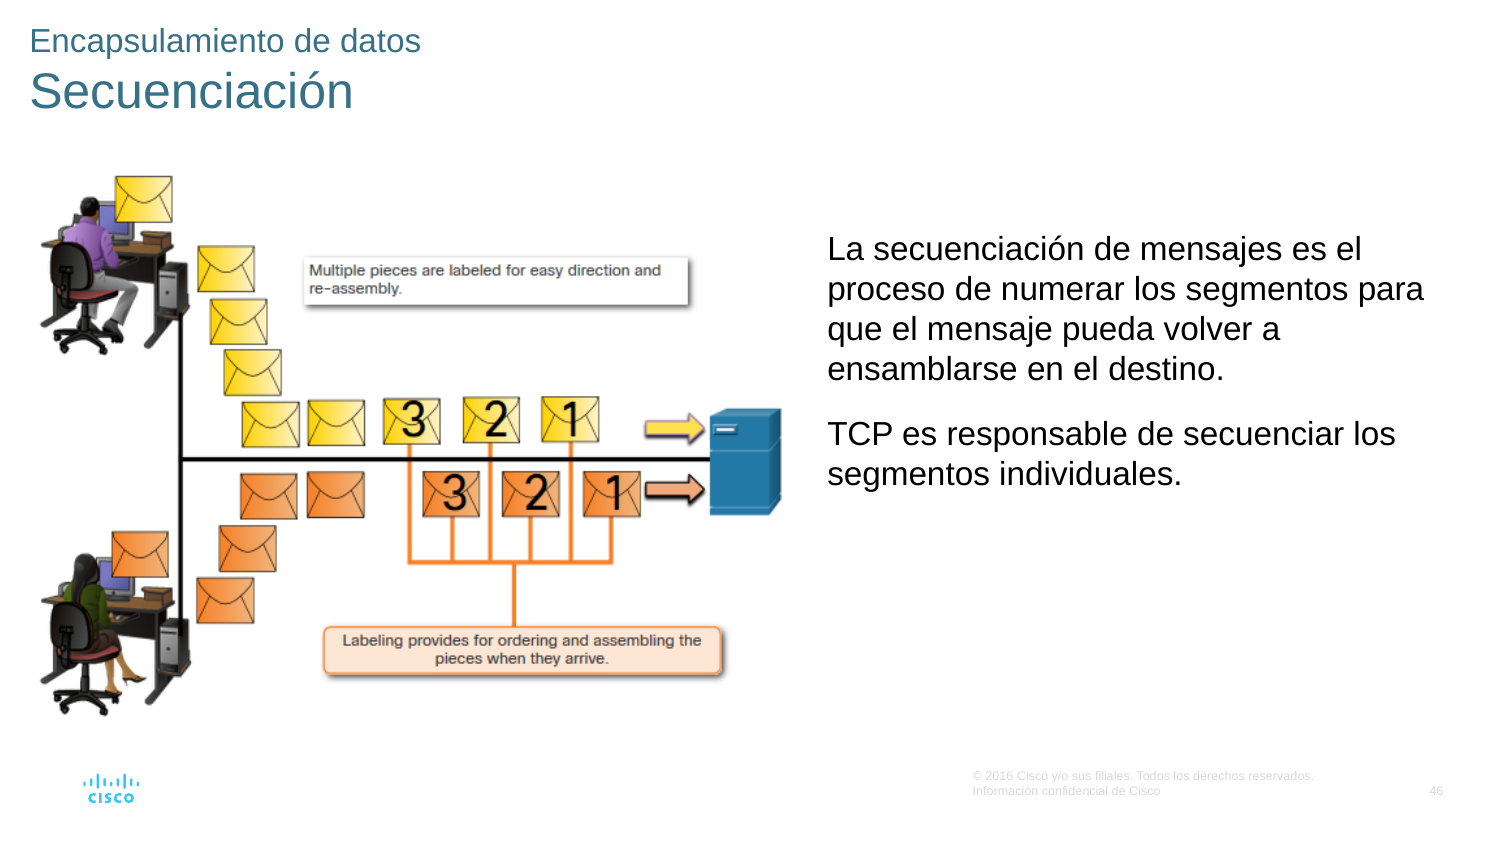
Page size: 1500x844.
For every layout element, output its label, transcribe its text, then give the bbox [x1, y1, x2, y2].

list La secuenciación de mensajes es el proceso de numerar los segmentos para que el mensaje pueda volver a ensamblarse en el destino. TCP es responsable de secuenciar los segmentos individuales. [812, 219, 1500, 736]
title Encapsulamiento de datos Secuenciación [14, 6, 1500, 131]
picture [31, 158, 796, 736]
